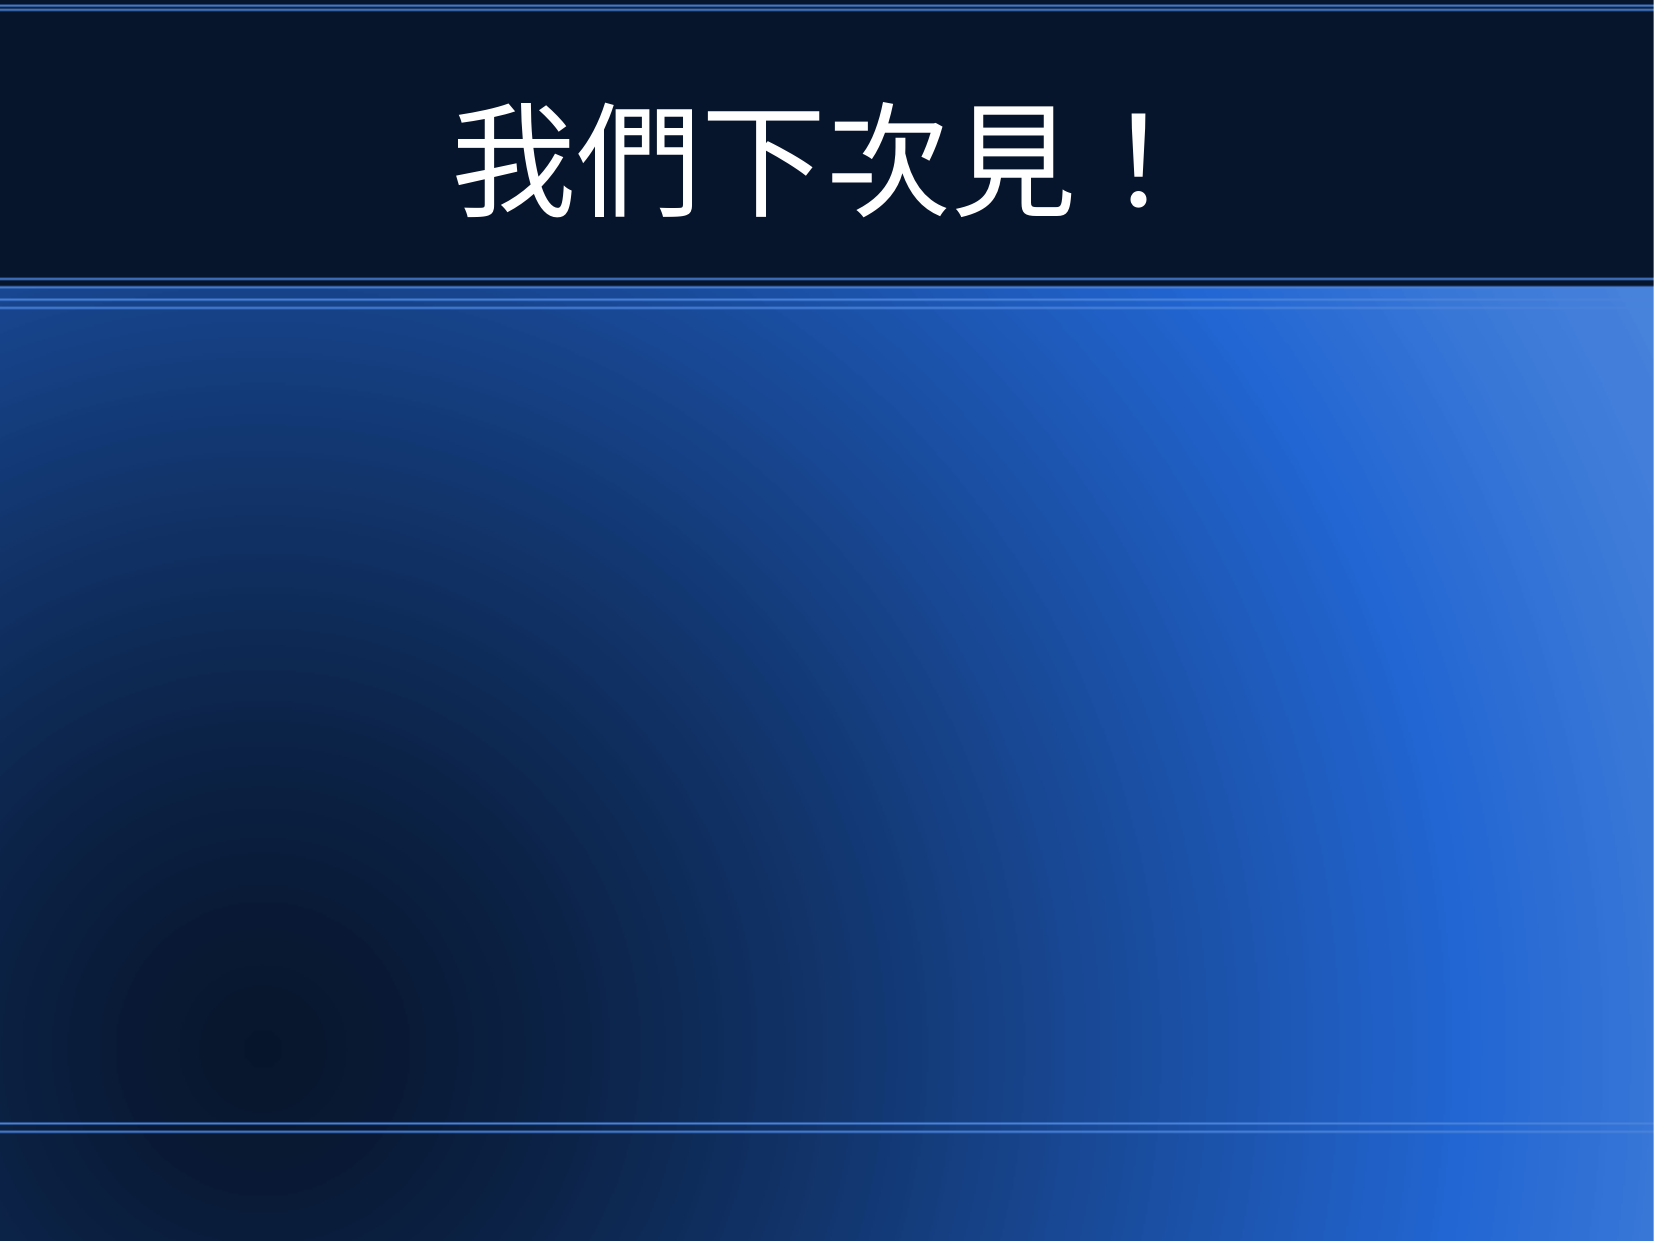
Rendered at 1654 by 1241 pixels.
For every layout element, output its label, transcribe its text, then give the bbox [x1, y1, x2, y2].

title 我們下次見！ [82, 49, 1571, 257]
picture [0, 0, 1654, 1241]
